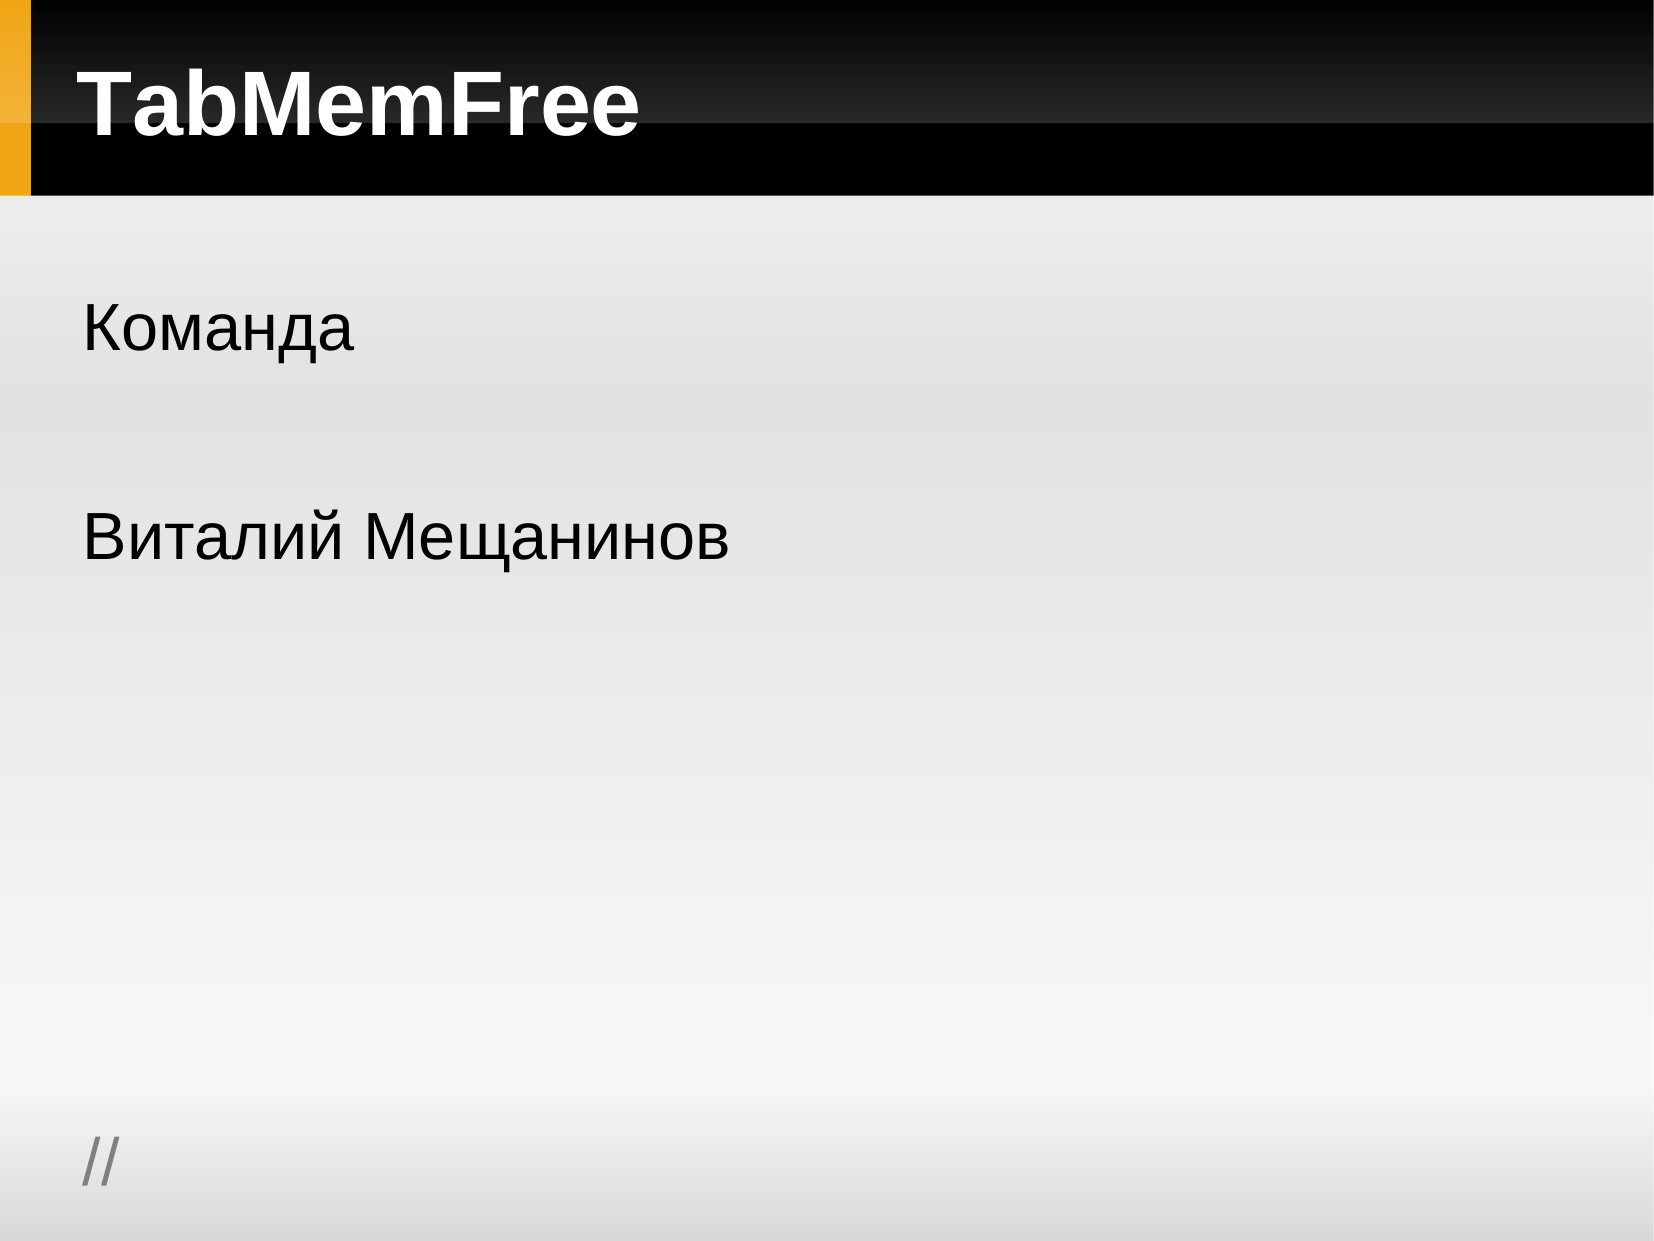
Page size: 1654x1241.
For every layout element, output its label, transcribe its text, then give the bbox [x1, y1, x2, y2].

list Команда Виталий Мещанинов // [82, 290, 1571, 1200]
picture [0, 0, 1654, 1241]
title TabMemFree [76, 0, 1565, 208]
